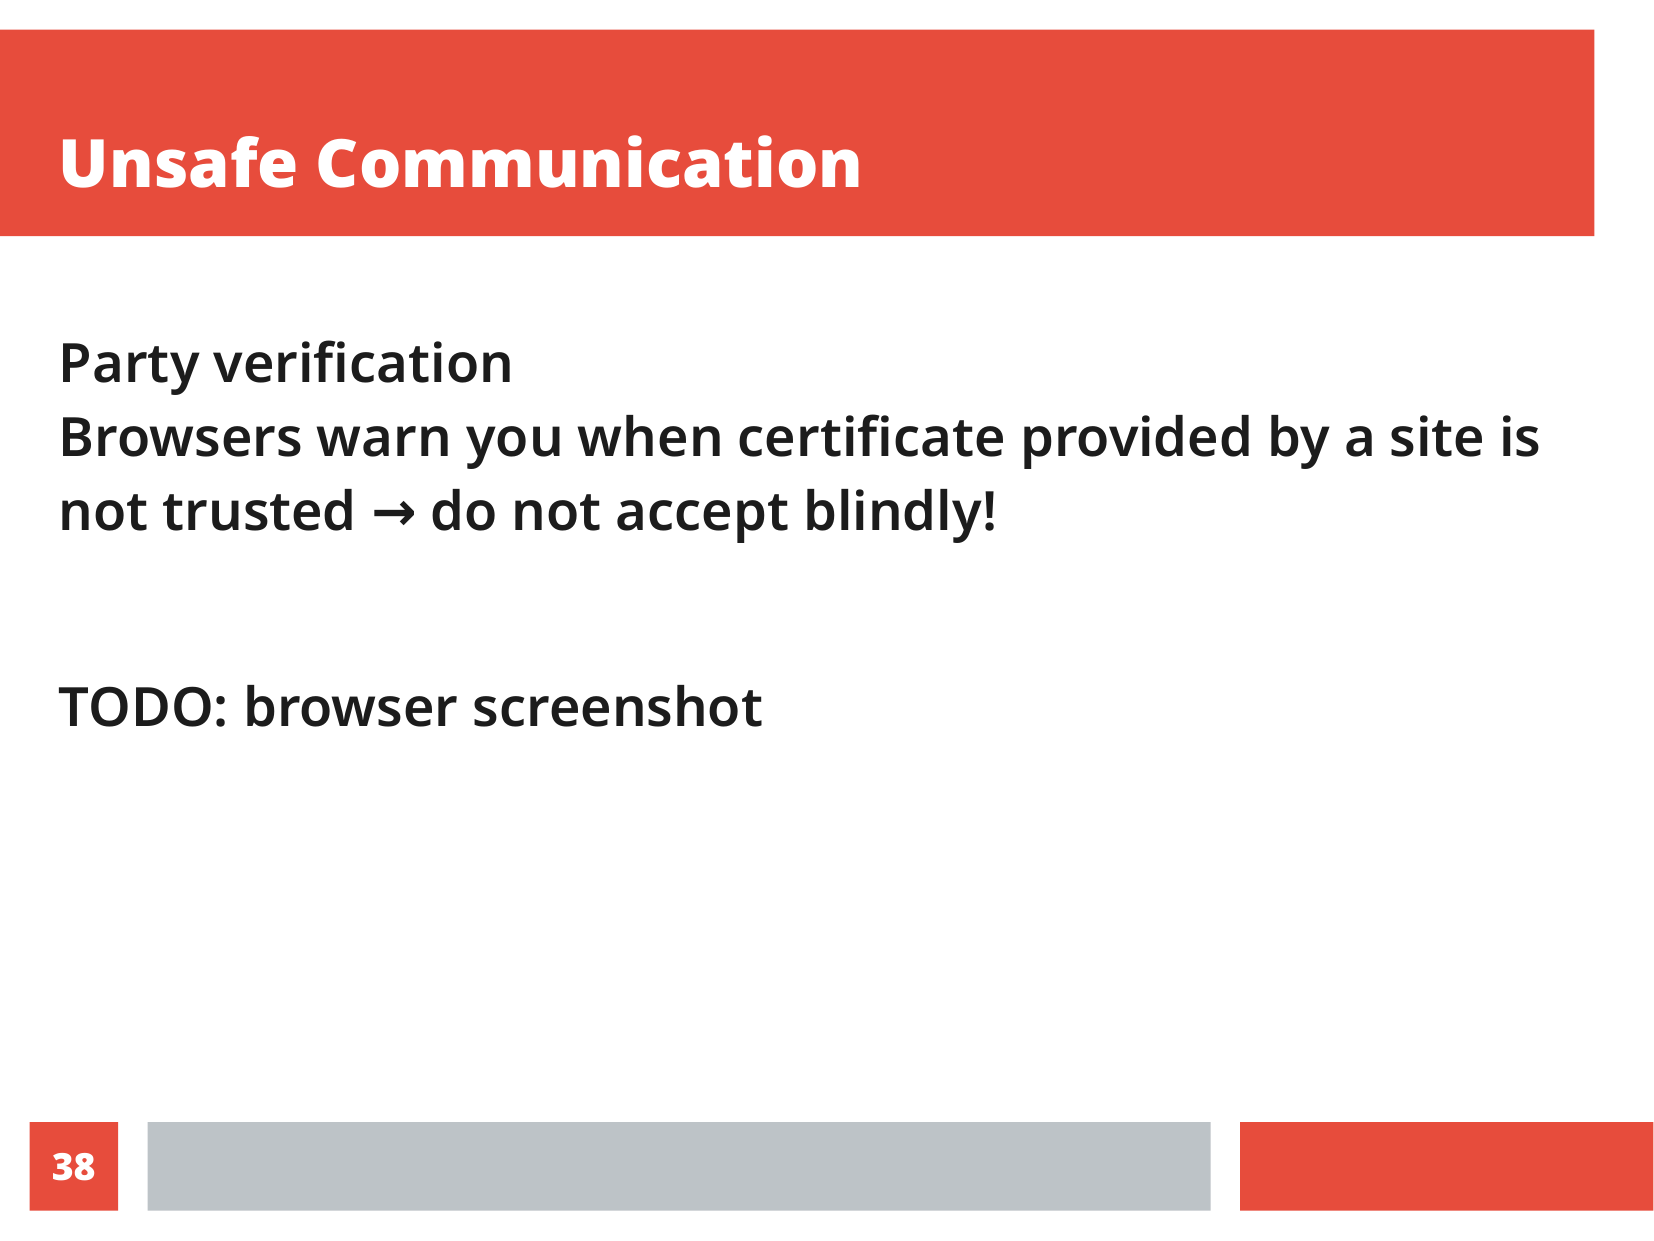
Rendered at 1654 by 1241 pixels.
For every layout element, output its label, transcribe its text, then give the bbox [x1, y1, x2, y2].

title Unsafe Communication [59, 59, 1595, 207]
list Party verification Browsers warn you when certificate provided by a site is not trusted → do not accept blindly! TODO: browser screenshot [59, 324, 1565, 1093]
